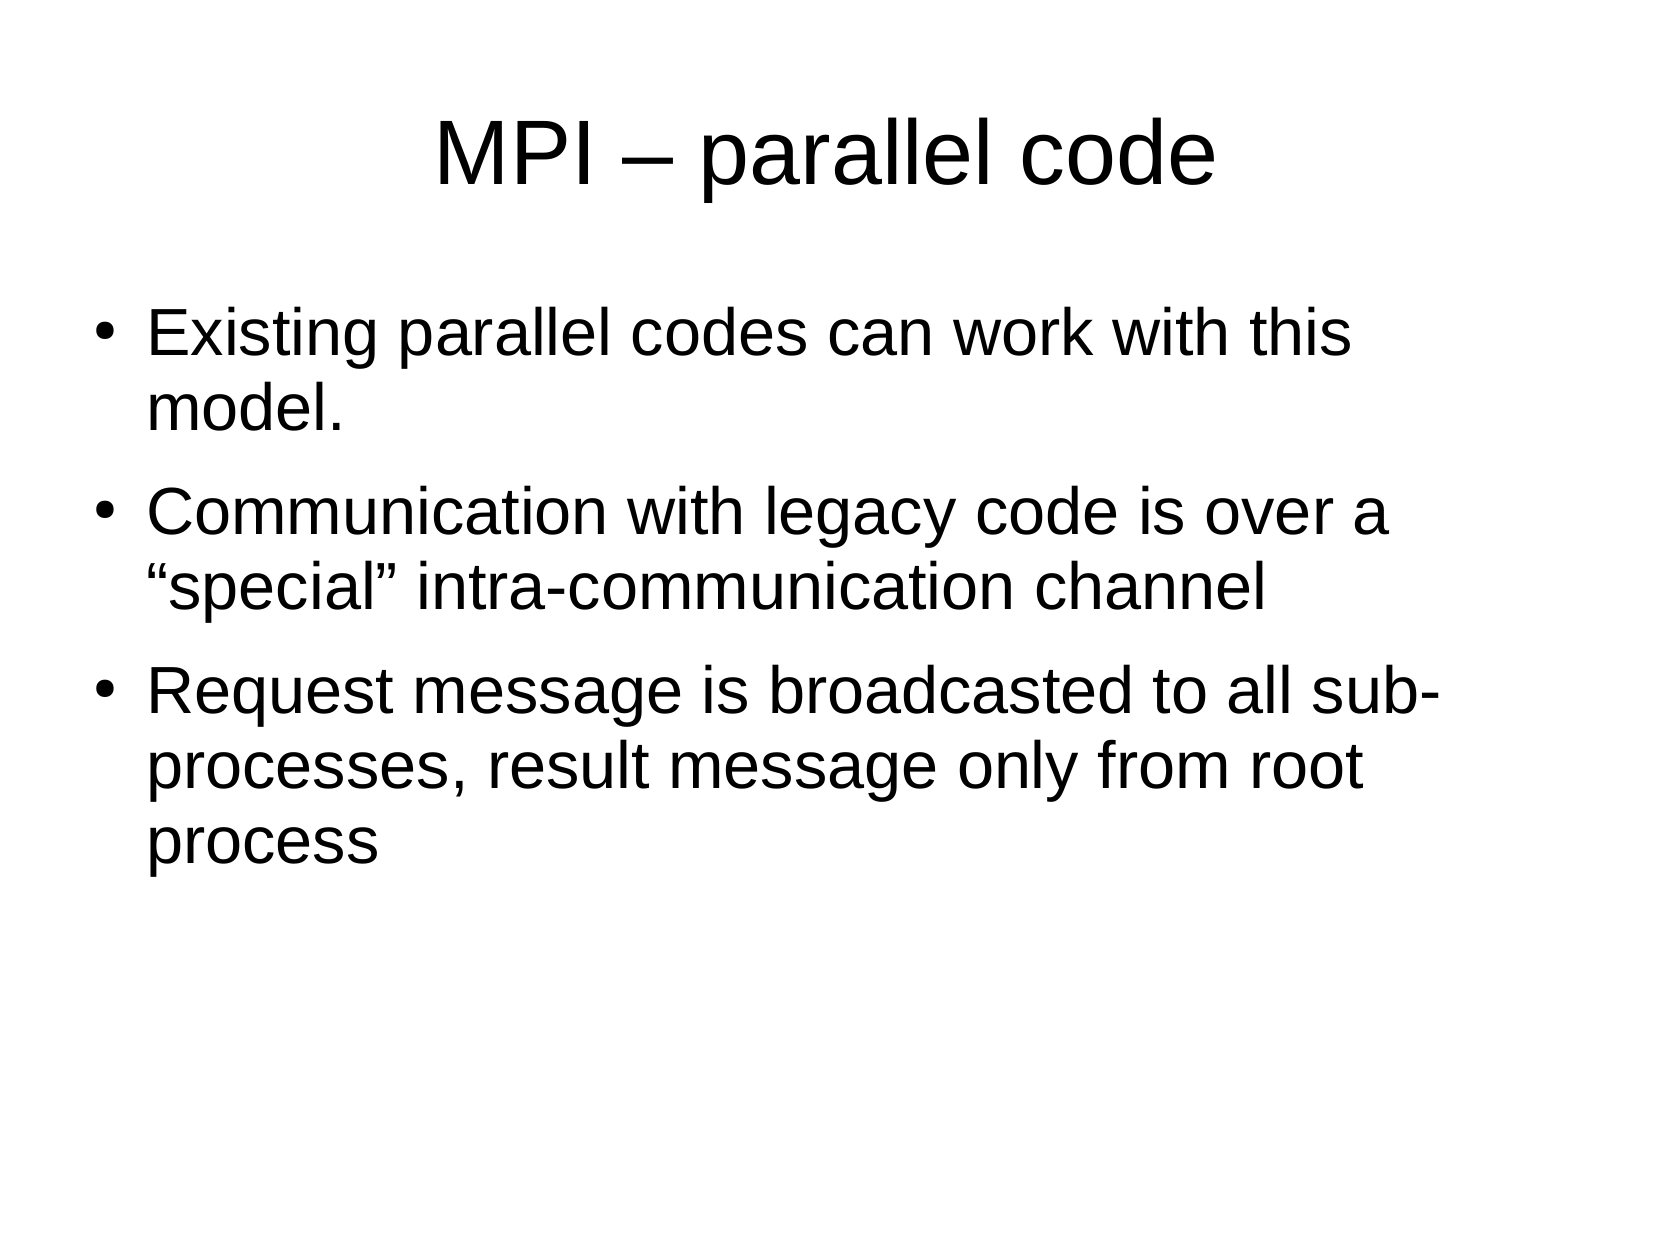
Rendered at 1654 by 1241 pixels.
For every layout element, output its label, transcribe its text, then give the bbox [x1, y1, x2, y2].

list Existing parallel codes can work with this model. Communication with legacy code is over a “special” intra-communication channel Request message is broadcasted to all sub-processes, result message only from root process [75, 295, 1564, 1099]
title MPI – parallel code [82, 56, 1571, 250]
